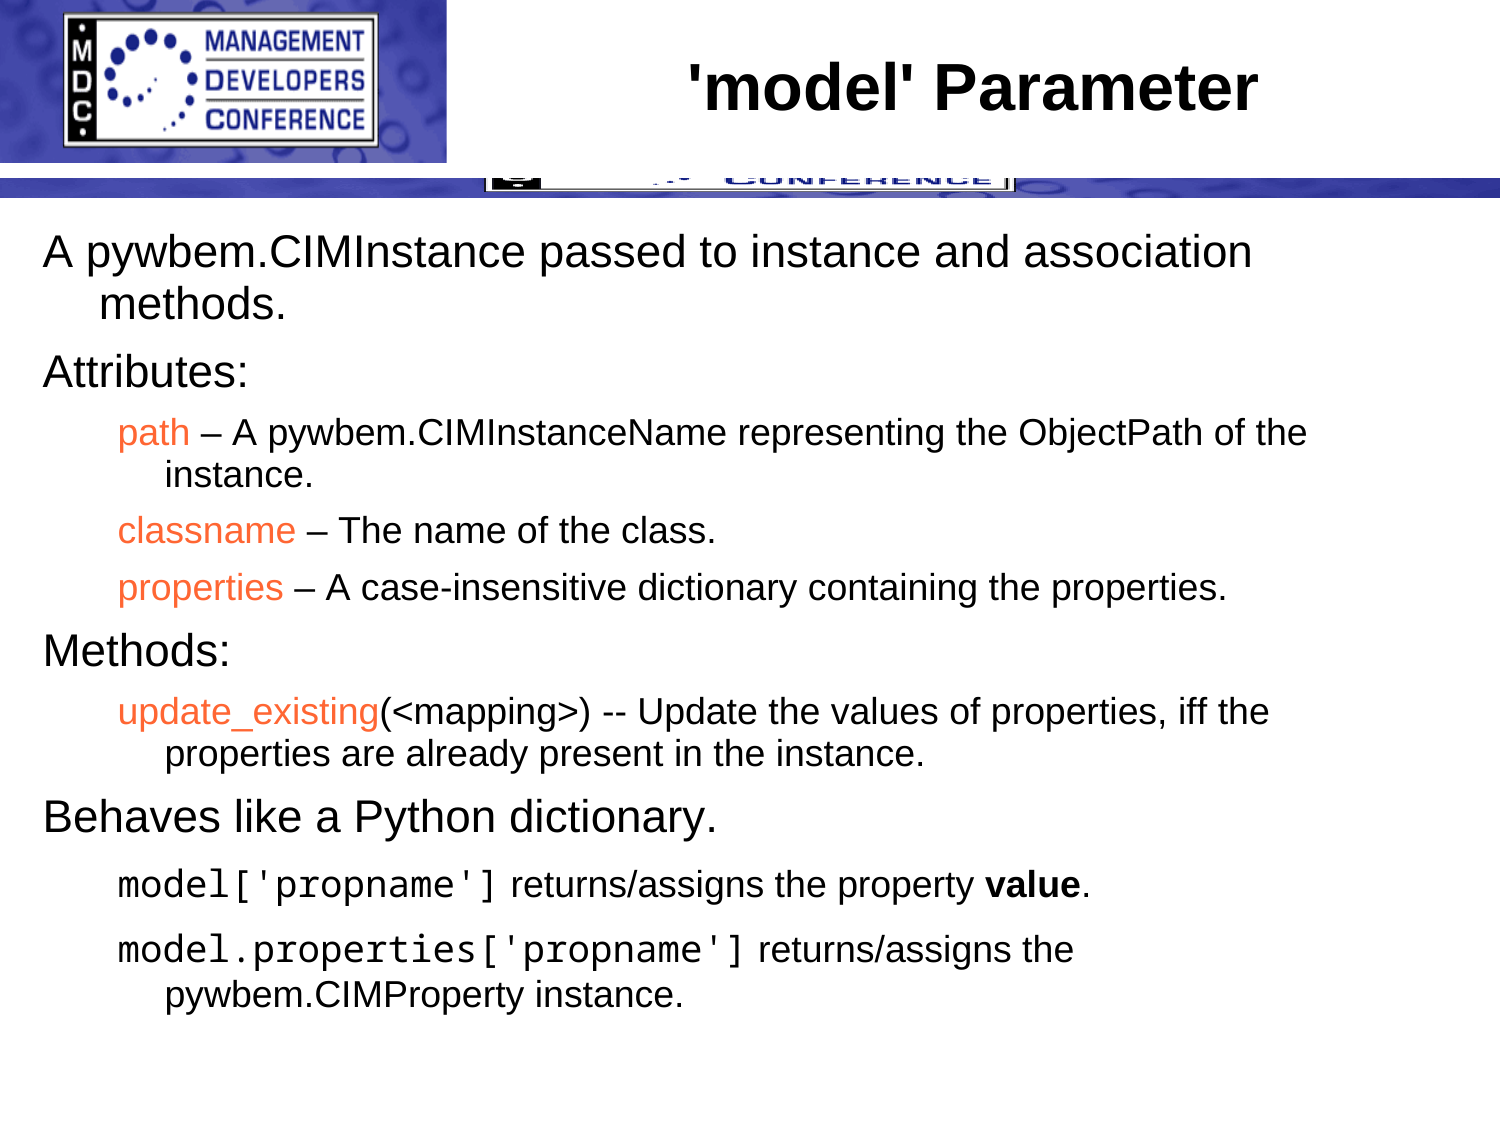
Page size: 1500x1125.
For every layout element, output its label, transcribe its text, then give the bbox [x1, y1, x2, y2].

title 'model' Parameter [447, 0, 1500, 176]
picture [0, 0, 447, 163]
picture [0, 178, 1500, 198]
list A pywbem.CIMInstance passed to instance and association methods. Attributes: path – A pywbem.CIMInstanceName representing the ObjectPath of the instance. classname – The name of the class. properties – A case-insensitive dictionary containing the properties. Methods: update_existing(<mapping>) -- Update the values of properties, iff the properties are already present in the instance. Behaves like a Python dictionary. model['propname'] returns/assigns the property value. model.properties['propname'] returns/assigns the pywbem.CIMProperty instance. [42, 226, 1433, 1082]
